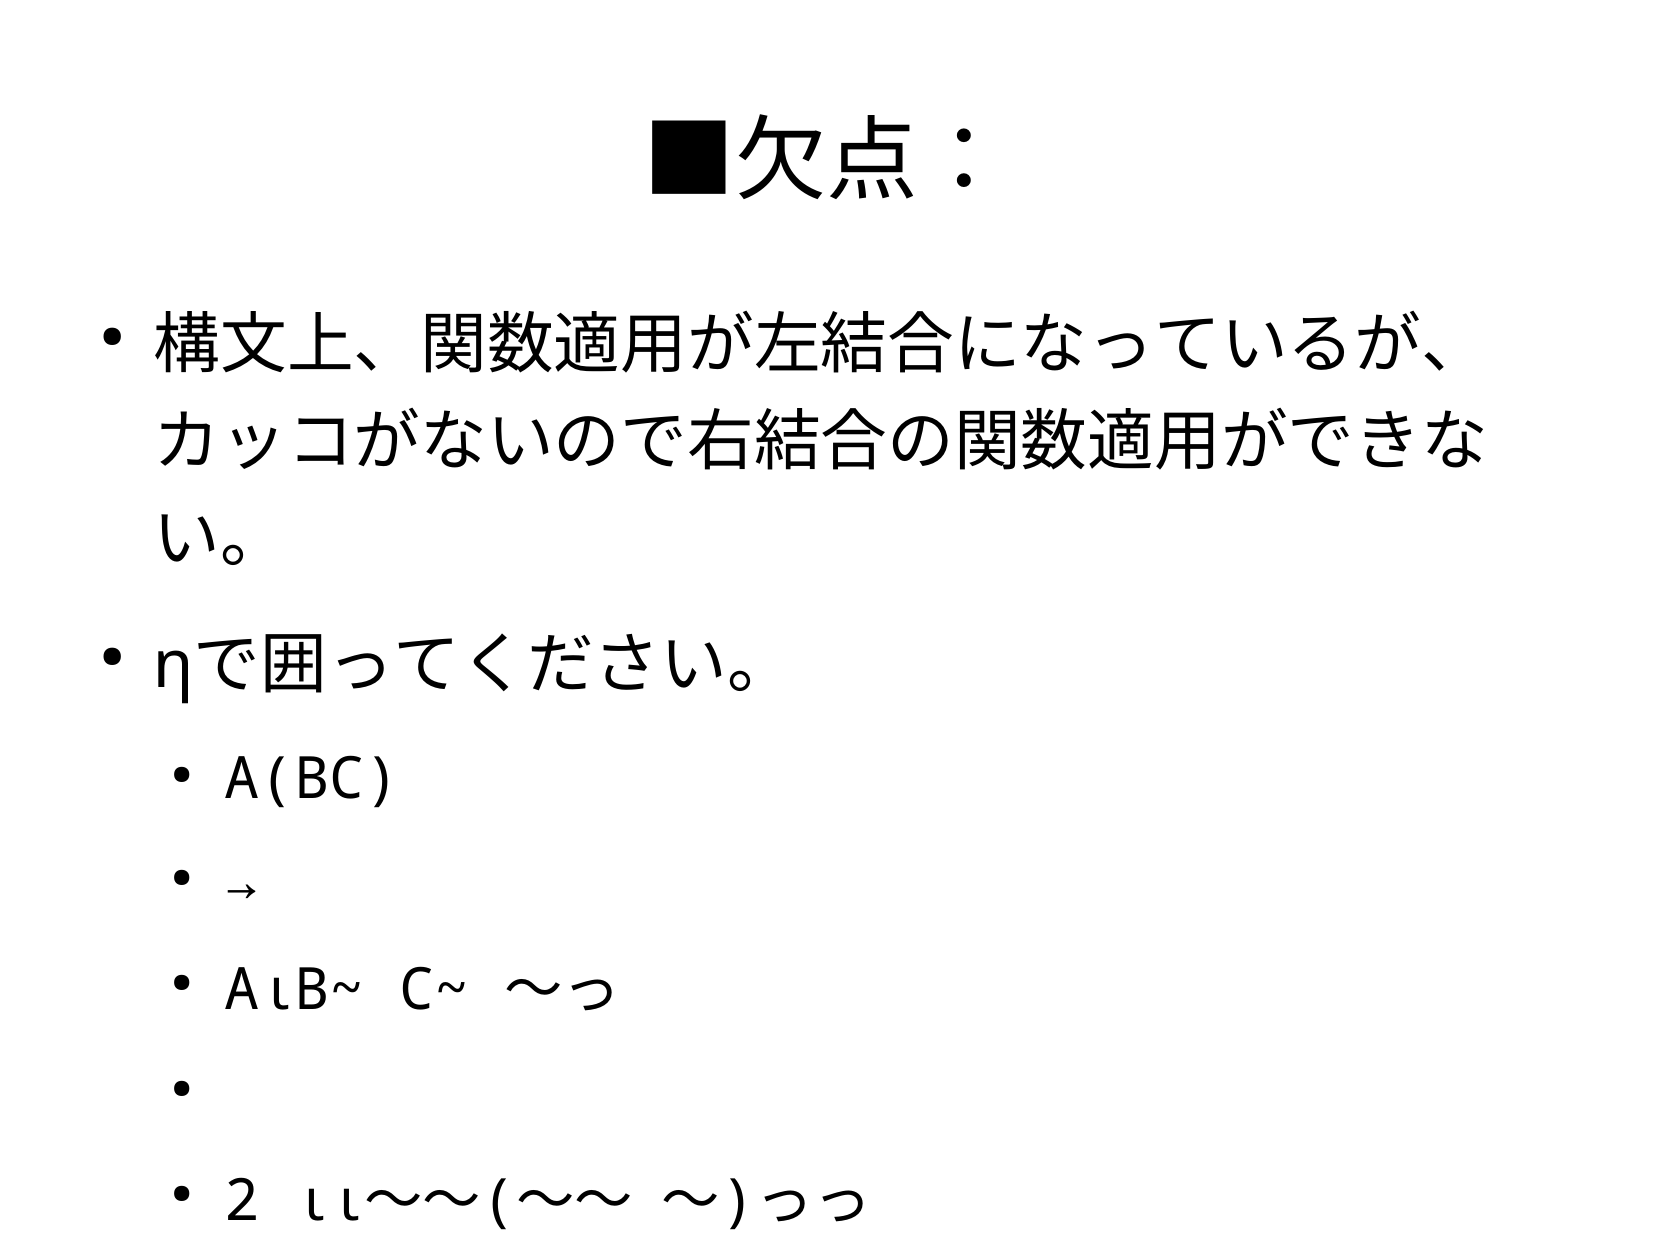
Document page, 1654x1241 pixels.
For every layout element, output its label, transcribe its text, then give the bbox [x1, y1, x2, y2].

list 構文上、関数適用が左結合になっているが、カッコがないので右結合の関数適用ができない。 ηで囲ってください。 A(BC) → AιB~ C~ ～っ 2 ιι～～(～～ ～)っっ → 2 ιι～～ι～～～ ～～ ～っっっ [82, 290, 1571, 1165]
title ■欠点： [82, 49, 1571, 257]
